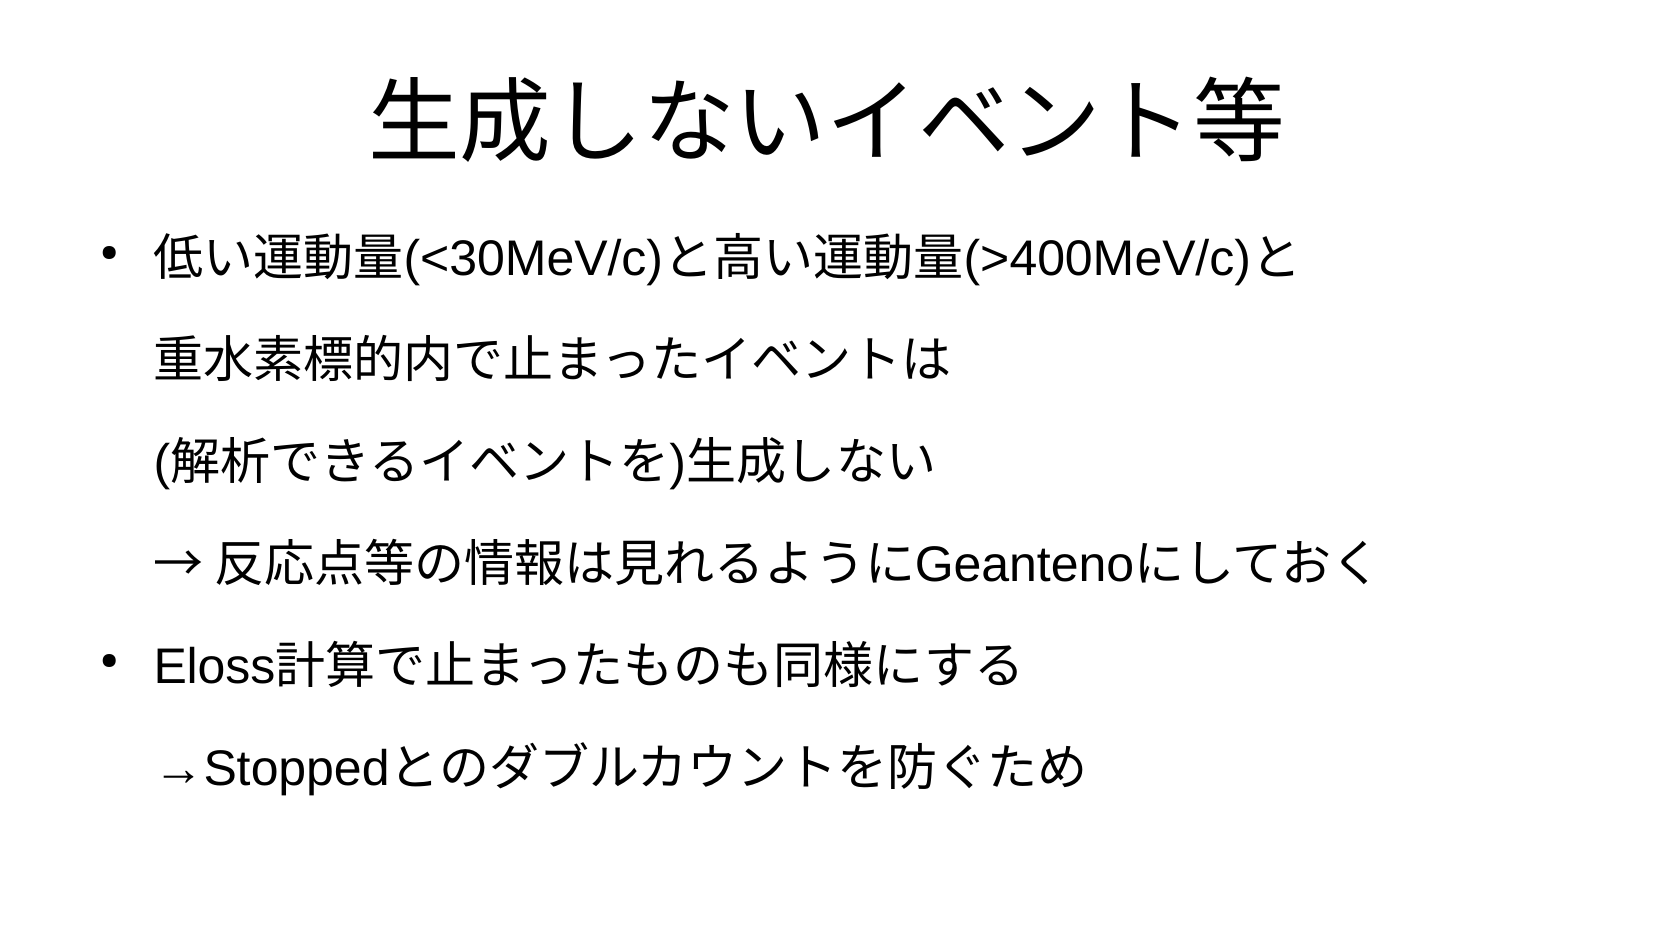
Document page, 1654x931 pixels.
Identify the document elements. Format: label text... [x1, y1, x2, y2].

list 低い運動量(<30MeV/c)と高い運動量(>400MeV/c)と 重水素標的内で止まったイベントは (解析できるイベントを)生成しない → 反応点等の情報は見れるようにGeantenoにしておく Eloss計算で止まったものも同様にする →Stoppedとのダブルカウントを防ぐため [82, 217, 1571, 886]
title 生成しないイベント等 [82, 37, 1571, 193]
